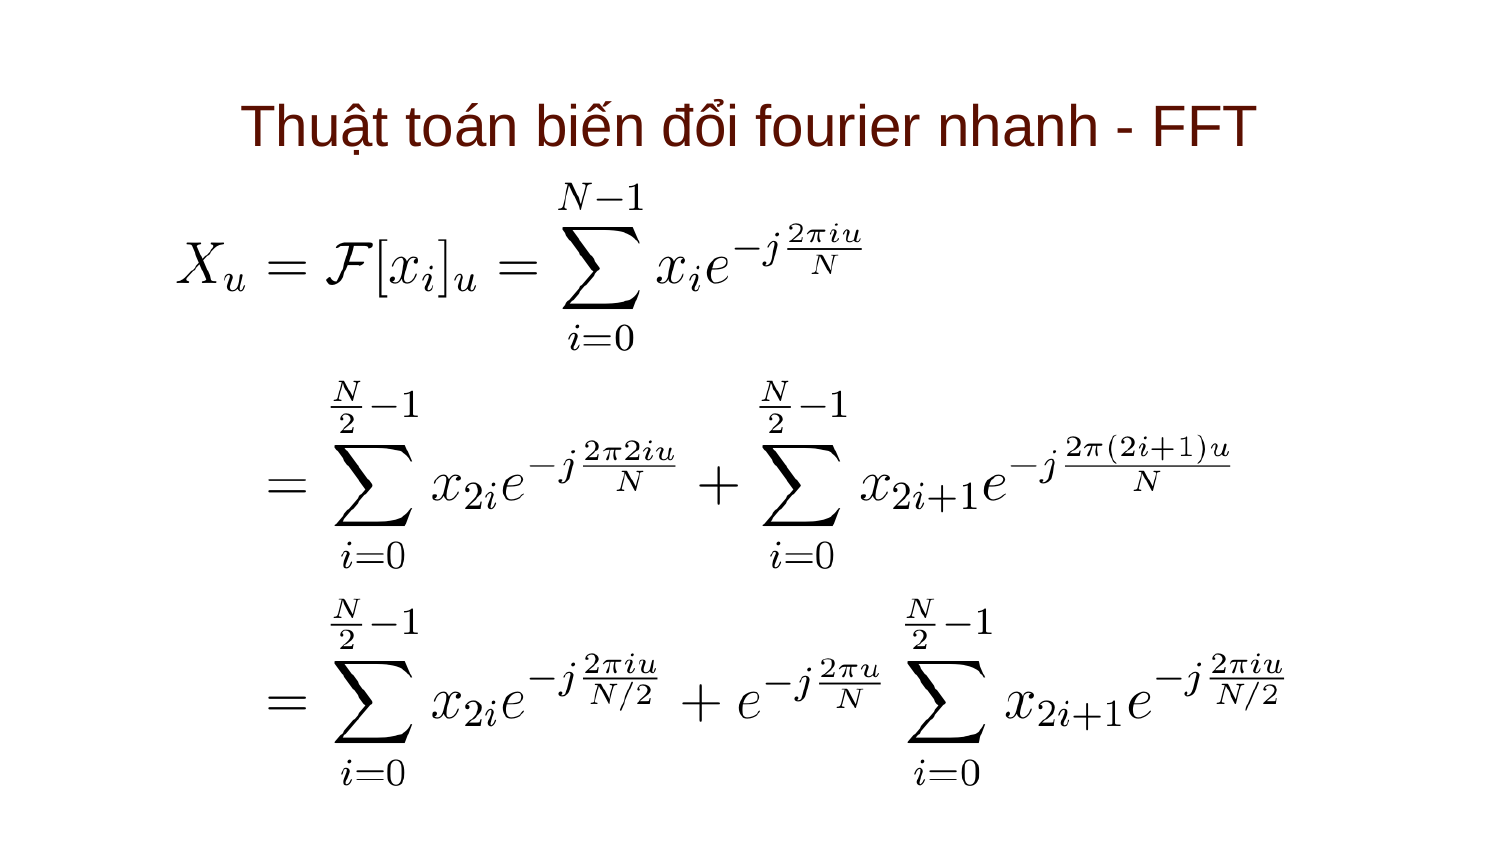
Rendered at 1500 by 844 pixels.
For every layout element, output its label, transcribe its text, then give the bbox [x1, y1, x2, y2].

title Thuật toán biến đổi fourier nhanh - FFT [51, 72, 1449, 167]
picture [151, 166, 1349, 794]
